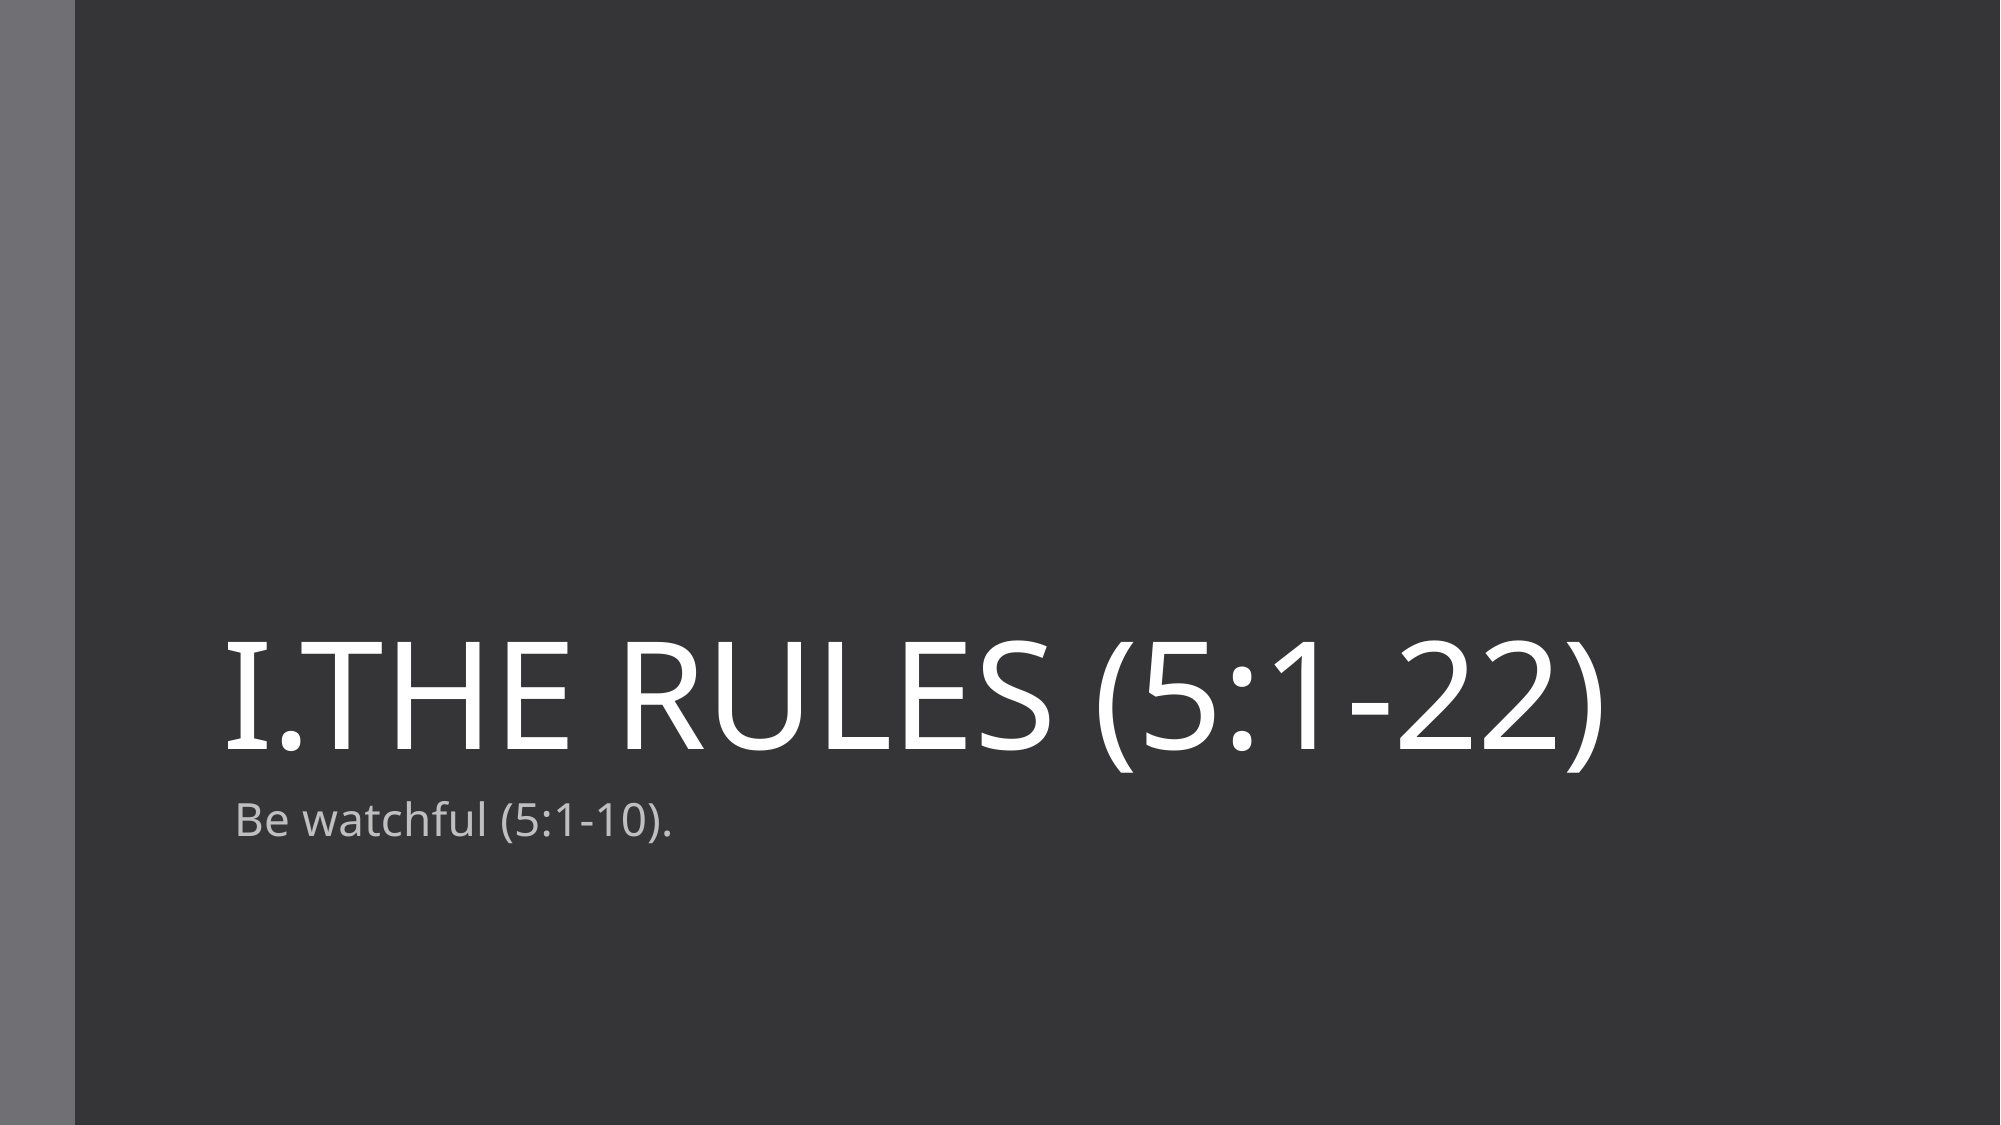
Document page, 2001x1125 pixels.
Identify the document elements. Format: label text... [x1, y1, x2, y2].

subtitle Be watchful (5:1-10). [206, 787, 1752, 1066]
title I.THE RULES (5:1-22) [206, 124, 1752, 787]
